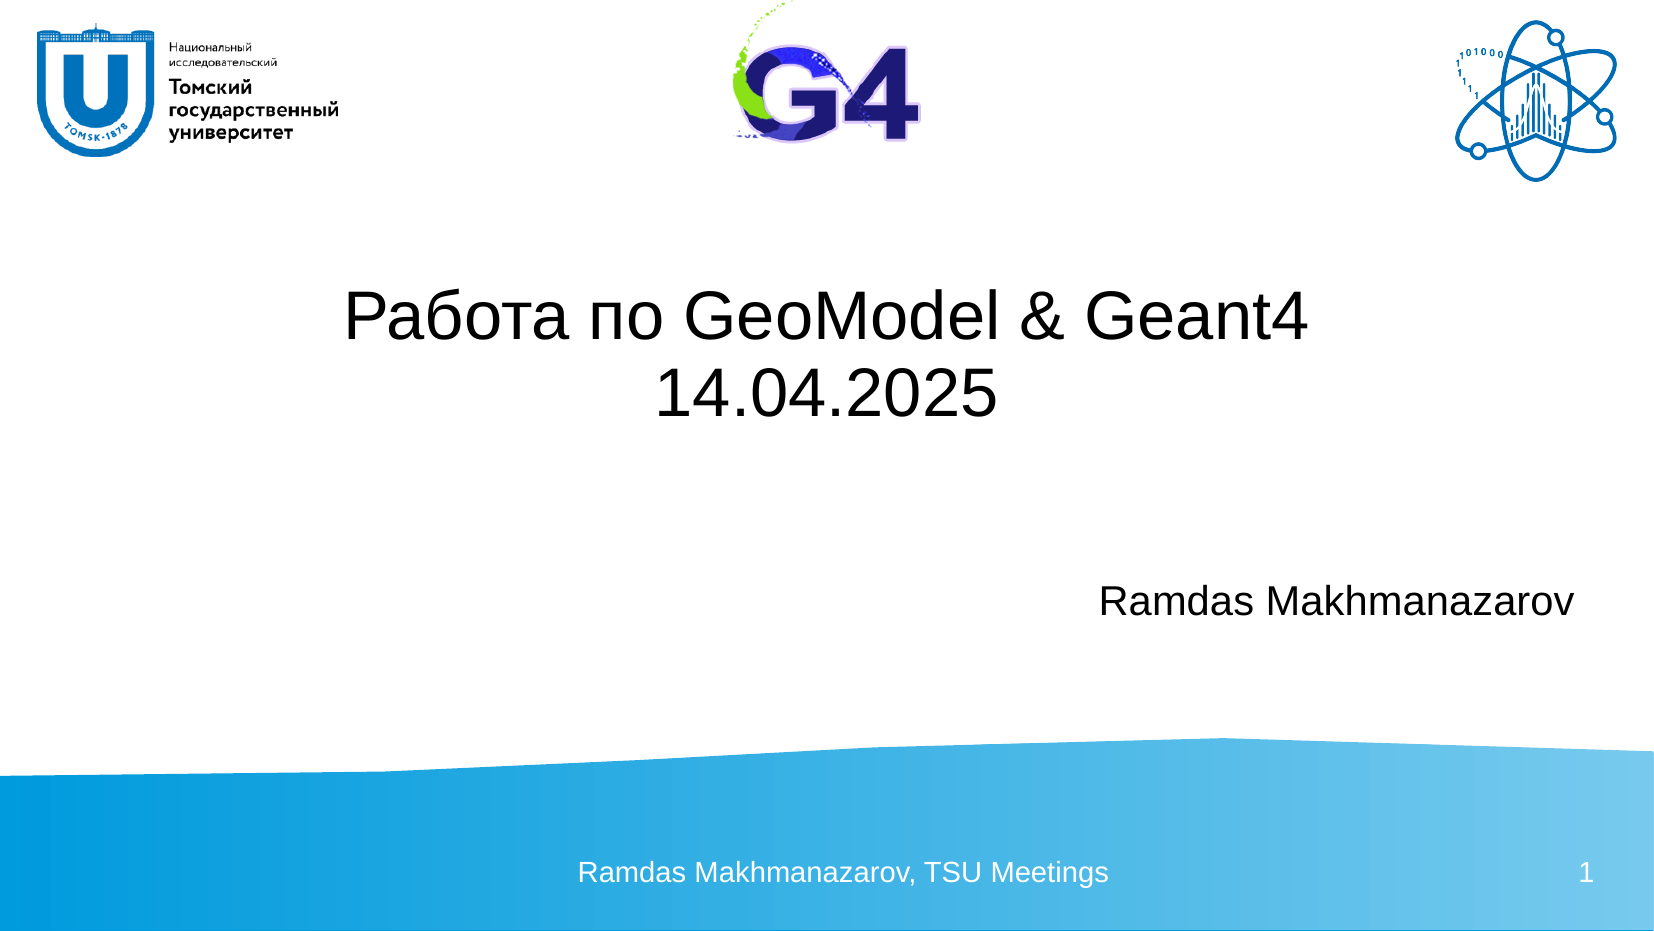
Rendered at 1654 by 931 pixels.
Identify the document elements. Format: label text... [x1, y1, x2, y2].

picture [37, 23, 338, 157]
title Работа по GeoModel & Geant4 14.04.2025 [88, 265, 1565, 443]
picture [733, 0, 921, 178]
title Ramdas Makhmanazarov [98, 535, 1576, 713]
picture [1455, 20, 1617, 182]
